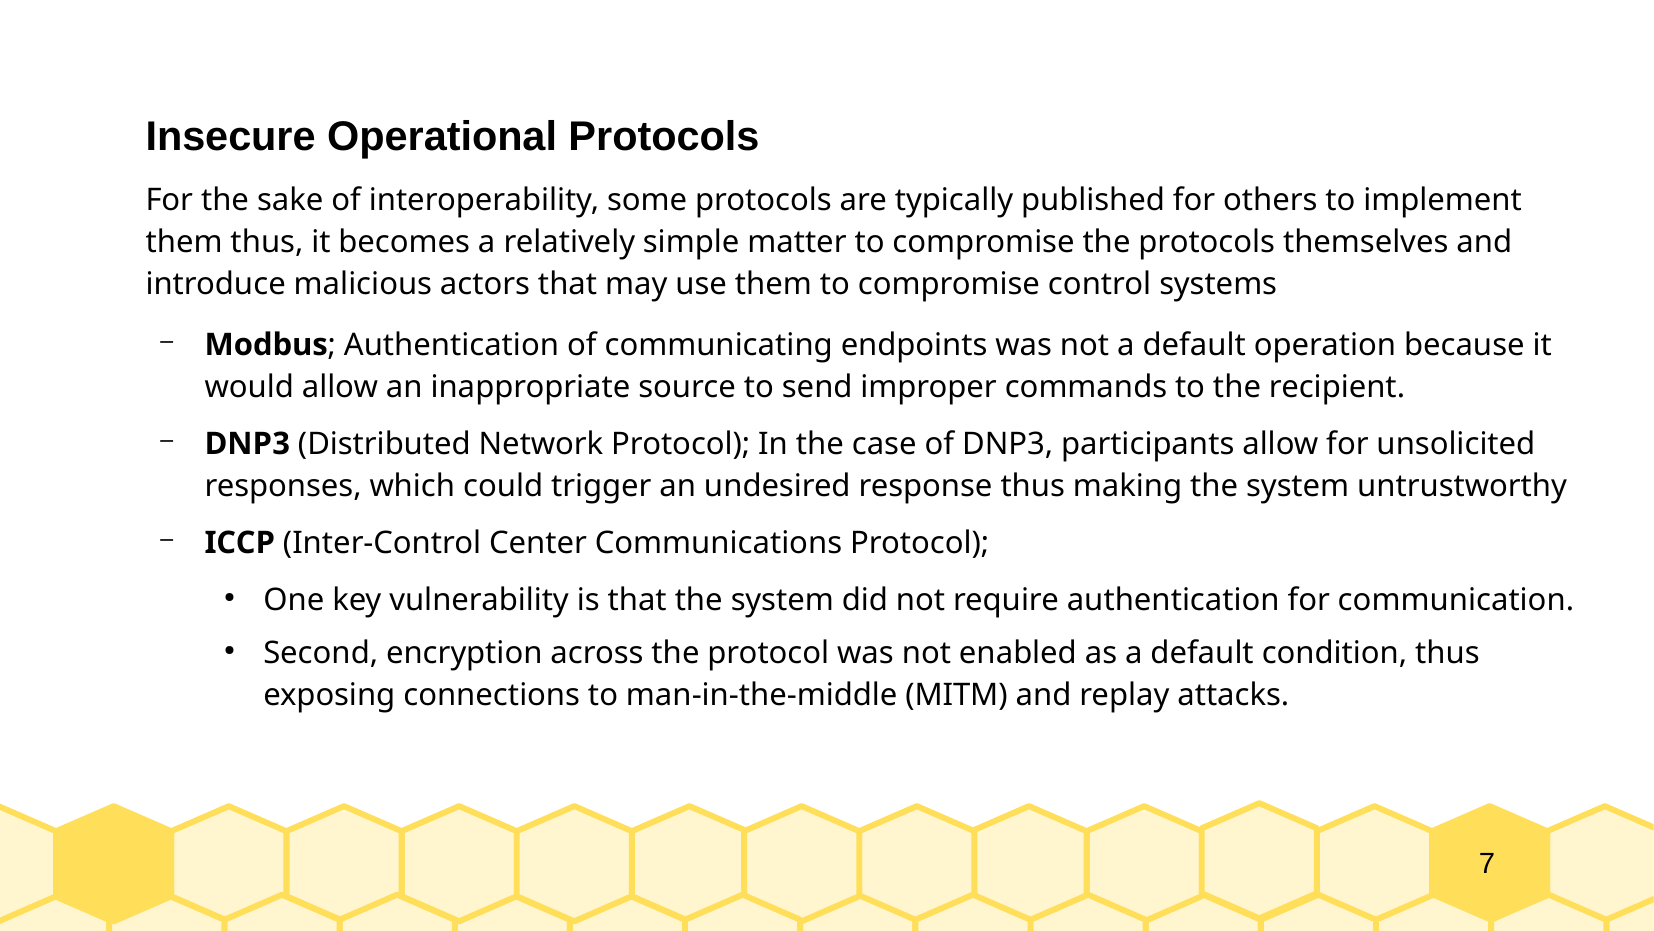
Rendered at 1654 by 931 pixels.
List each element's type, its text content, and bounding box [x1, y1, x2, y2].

list Insecure Operational Protocols For the sake of interoperability, some protocols are typically published for others to implement them thus, it becomes a relatively simple matter to compromise the protocols themselves and introduce malicious actors that may use them to compromise control systems Modbus; Authentication of communicating endpoints was not a default operation because it would allow an inappropriate source to send improper commands to the recipient. DNP3 (Distributed Network Protocol); In the case of DNP3, participants allow for unsolicited responses, which could trigger an undesired response thus making the system untrustworthy ICCP (Inter-Control Center Communications Protocol); One key vulnerability is that the system did not require authentication for communication. Second, encryption across the protocol was not enabled as a default condition, thus exposing connections to man-in-the-middle (MITM) and replay attacks. [86, 112, 1576, 788]
